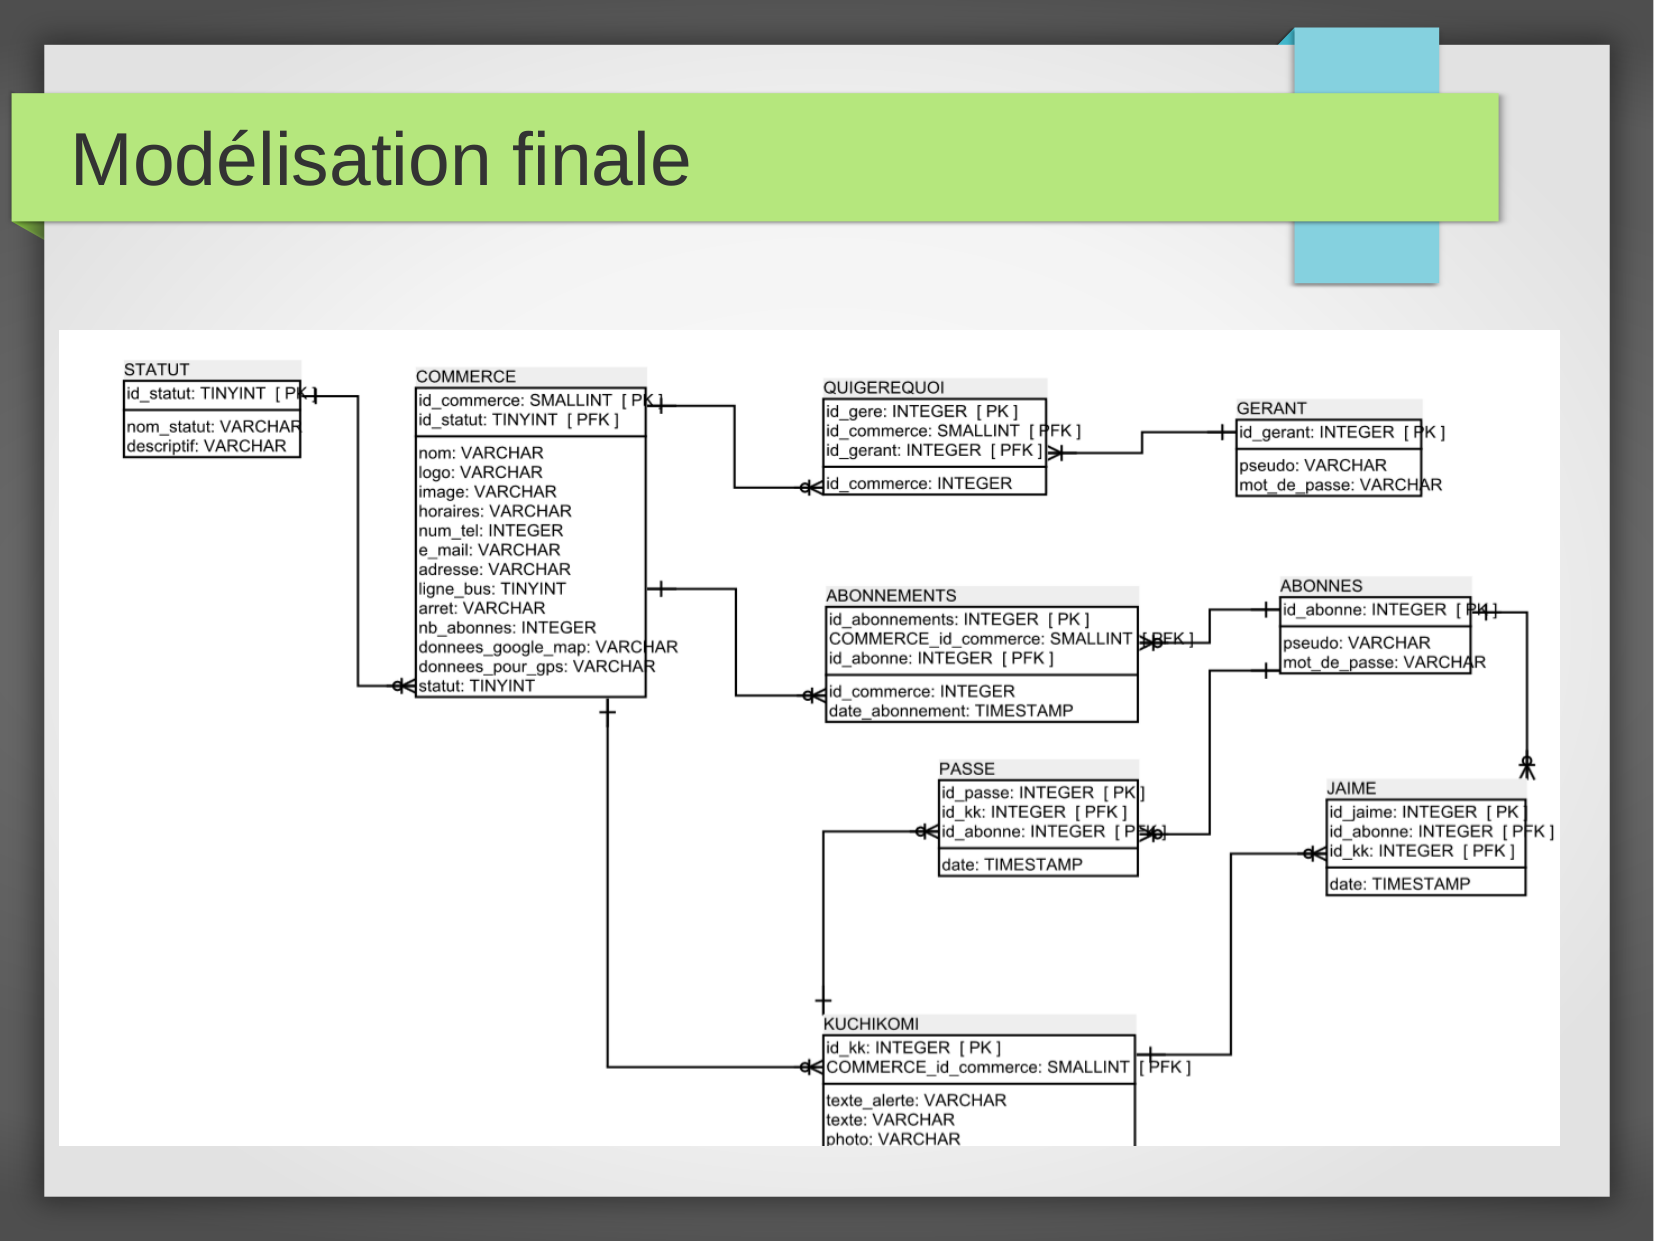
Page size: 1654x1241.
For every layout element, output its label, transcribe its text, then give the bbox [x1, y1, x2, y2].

picture [0, 0, 1654, 1241]
title Modélisation finale [70, 106, 1229, 213]
